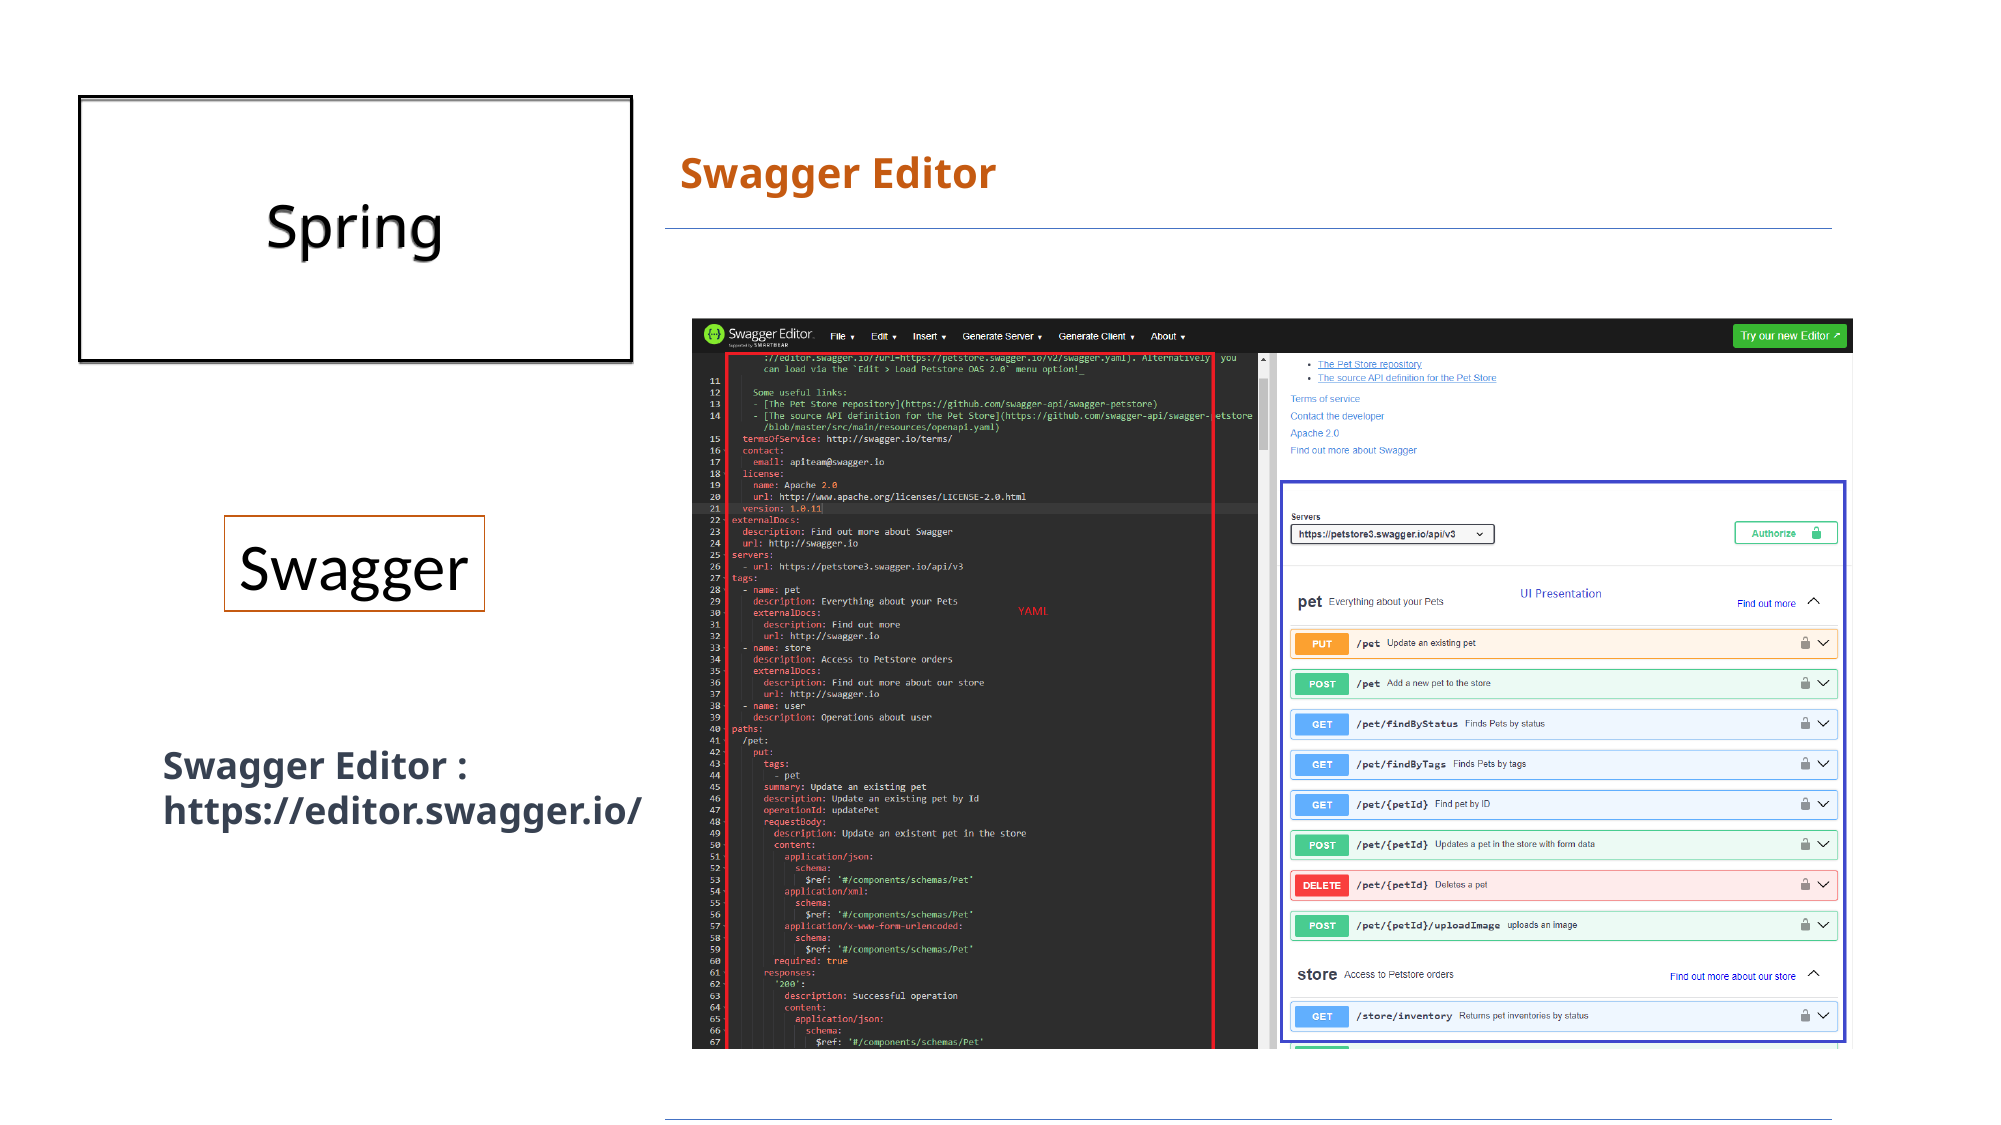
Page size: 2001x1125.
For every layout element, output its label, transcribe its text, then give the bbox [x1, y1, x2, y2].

text_box Swagger Editor [665, 139, 1666, 205]
text_box Swagger Editor : https://editor.swagger.io/ [147, 734, 692, 841]
picture [692, 316, 1853, 1049]
title Spring [79, 96, 632, 361]
text_box Swagger [225, 516, 485, 611]
